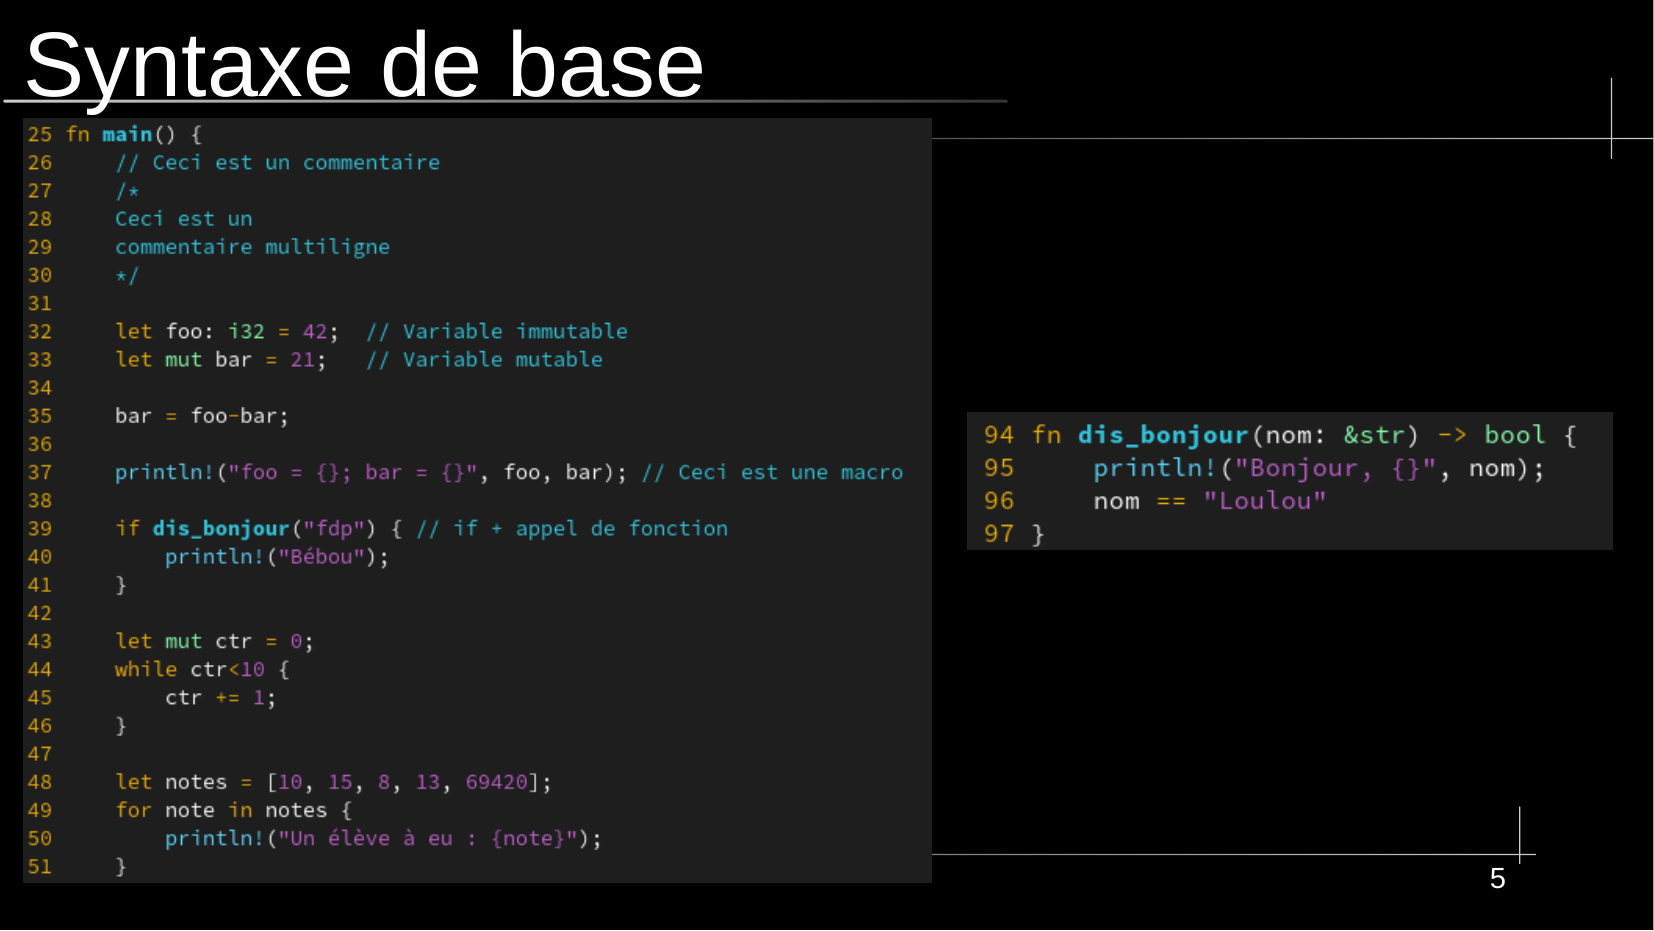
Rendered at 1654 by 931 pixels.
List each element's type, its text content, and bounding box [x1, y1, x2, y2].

picture [967, 412, 1613, 550]
title Syntaxe de base [23, 11, 1589, 119]
picture [23, 118, 932, 883]
